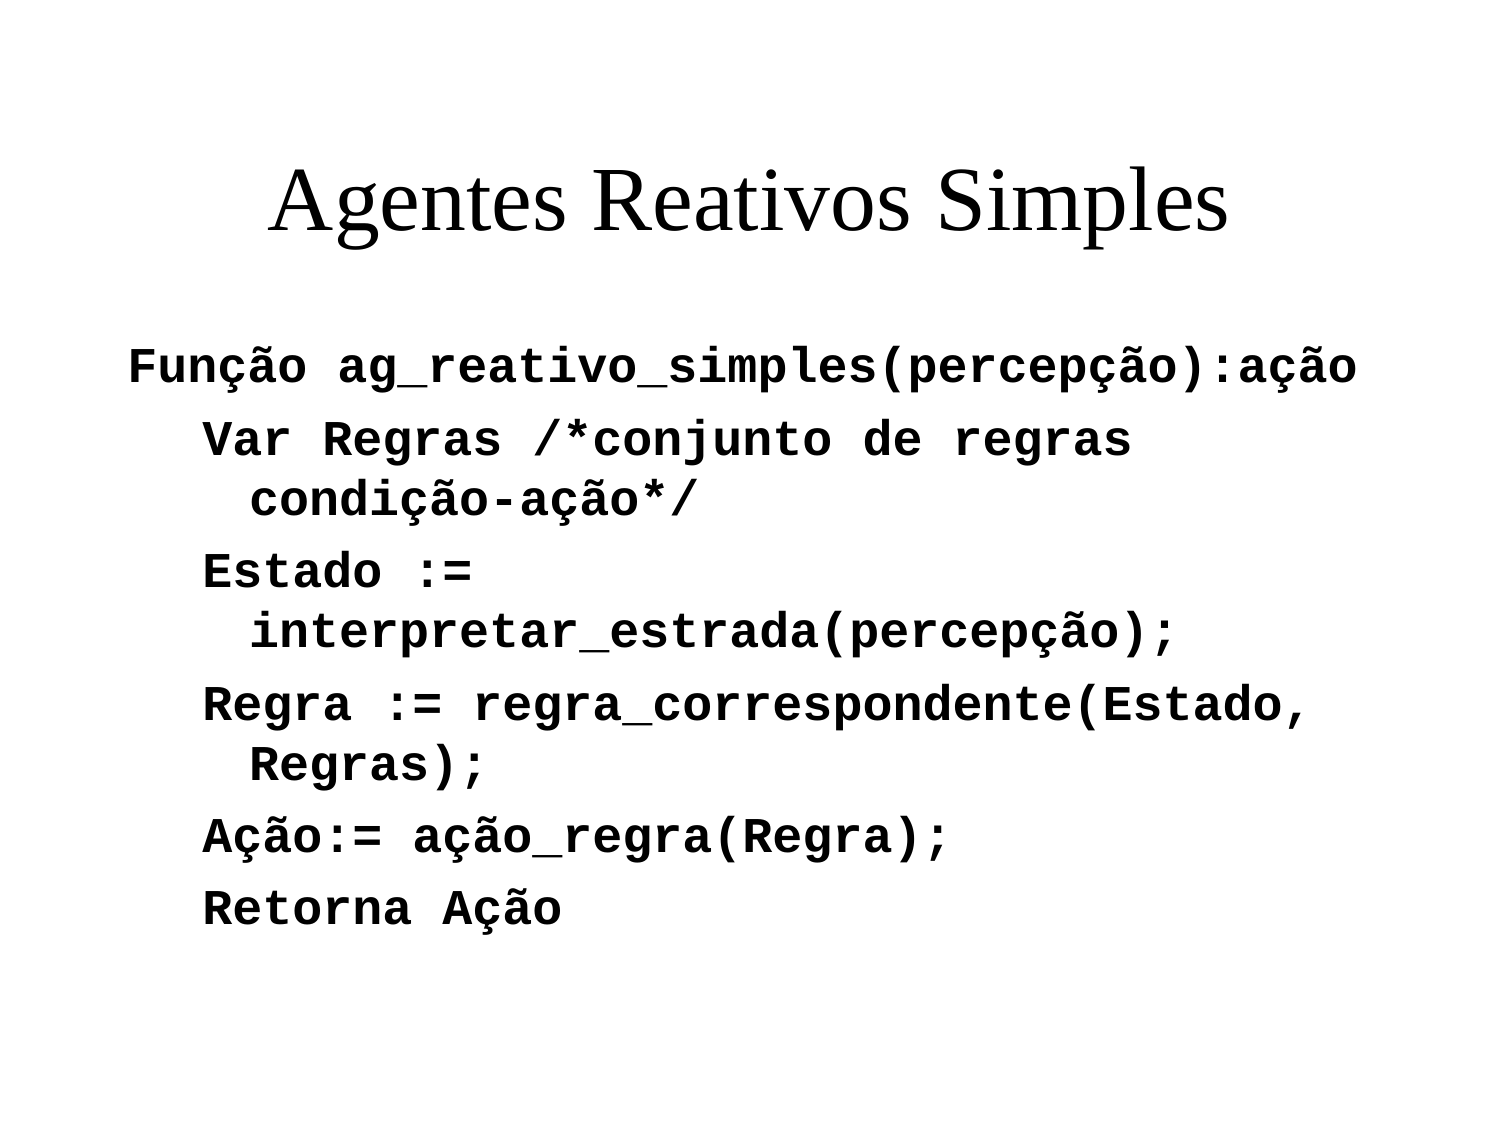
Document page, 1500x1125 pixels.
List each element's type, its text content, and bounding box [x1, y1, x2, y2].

list Função ag_reativo_simples(percepção):ação Var Regras /*conjunto de regras condição-ação*/ Estado := interpretar_estrada(percepção); Regra := regra_correspondente(Estado, Regras); Ação:= ação_regra(Regra); Retorna Ação [112, 324, 1388, 1001]
title Agentes Reativos Simples [112, 99, 1388, 288]
